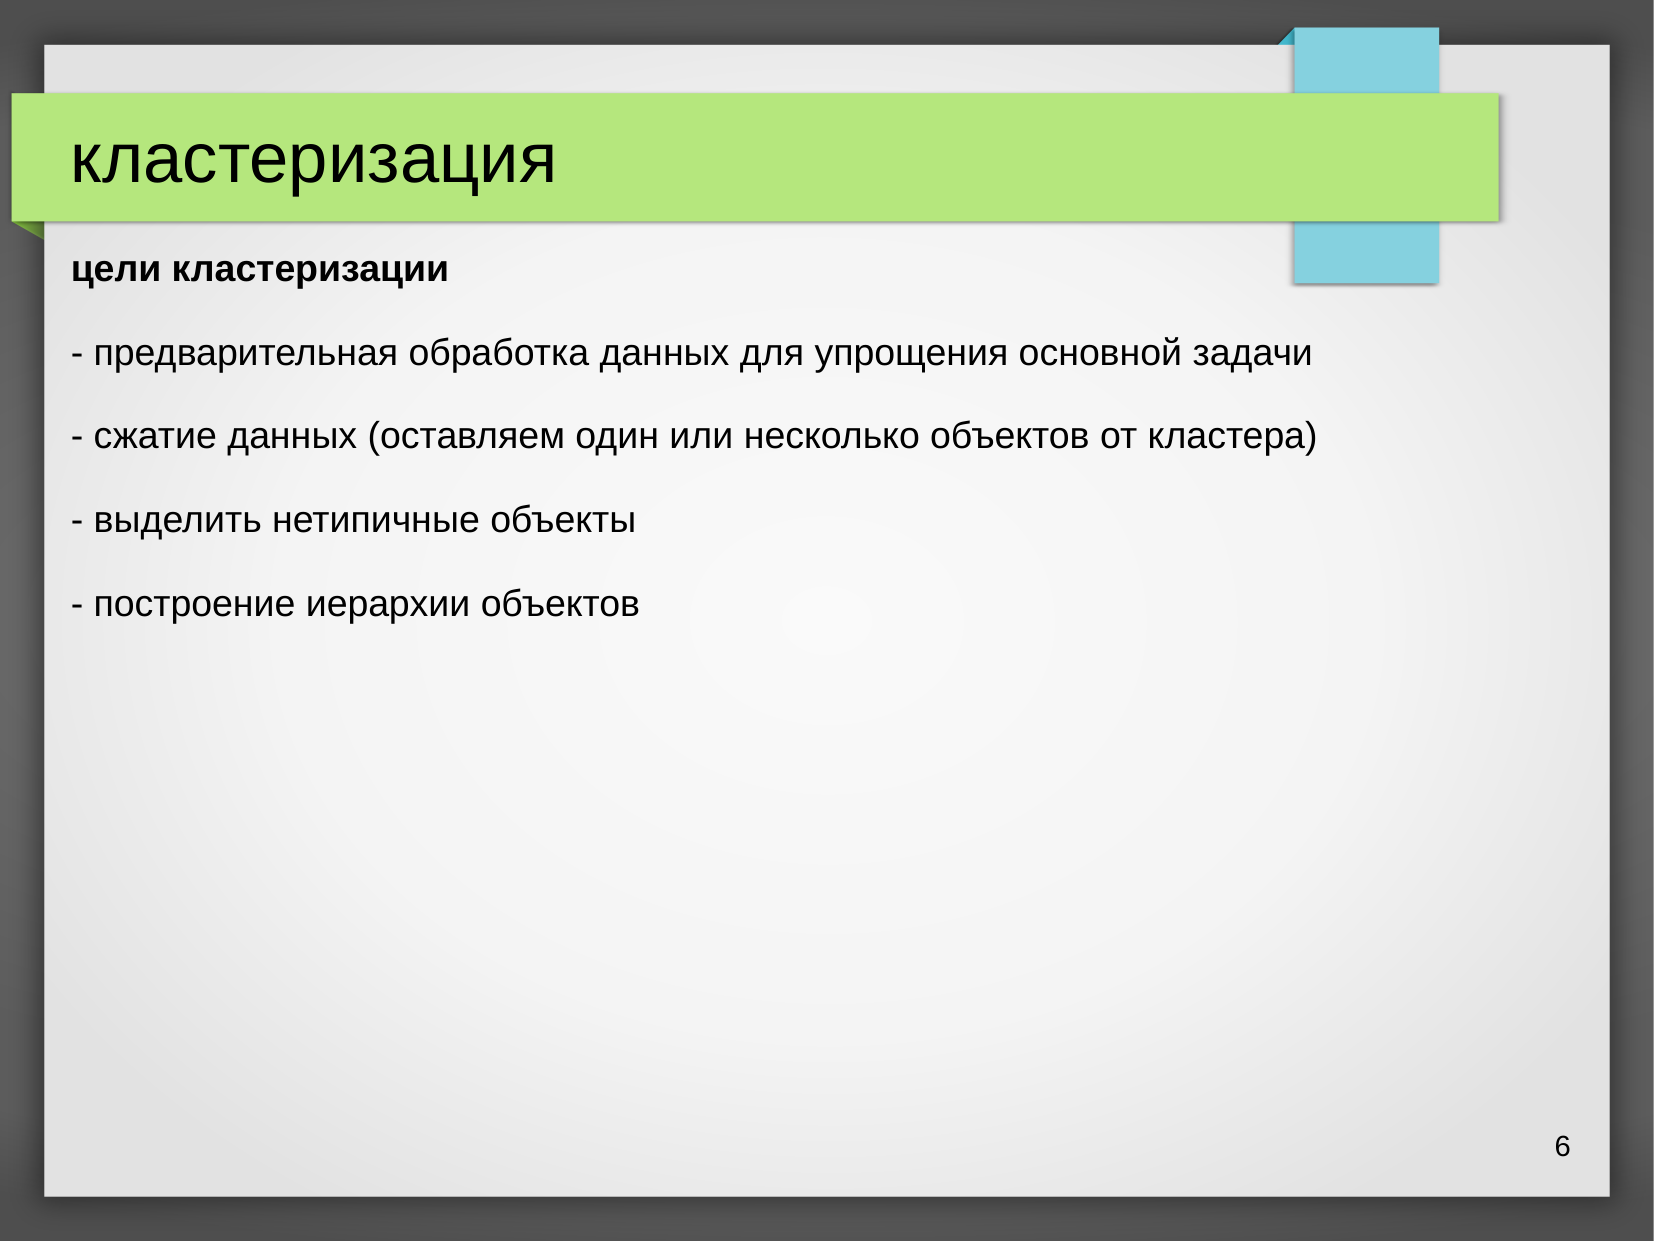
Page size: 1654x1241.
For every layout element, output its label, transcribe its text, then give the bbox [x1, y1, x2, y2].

picture [0, 0, 1654, 1241]
title кластеризация [70, 118, 1205, 199]
subtitle цели кластеризации - предварительная обработка данных для упрощения основной задачи - сжатие данных (оставляем один или несколько объектов от кластера) - выделить нетипичные объекты - построение иерархии объектов [70, 271, 1371, 685]
